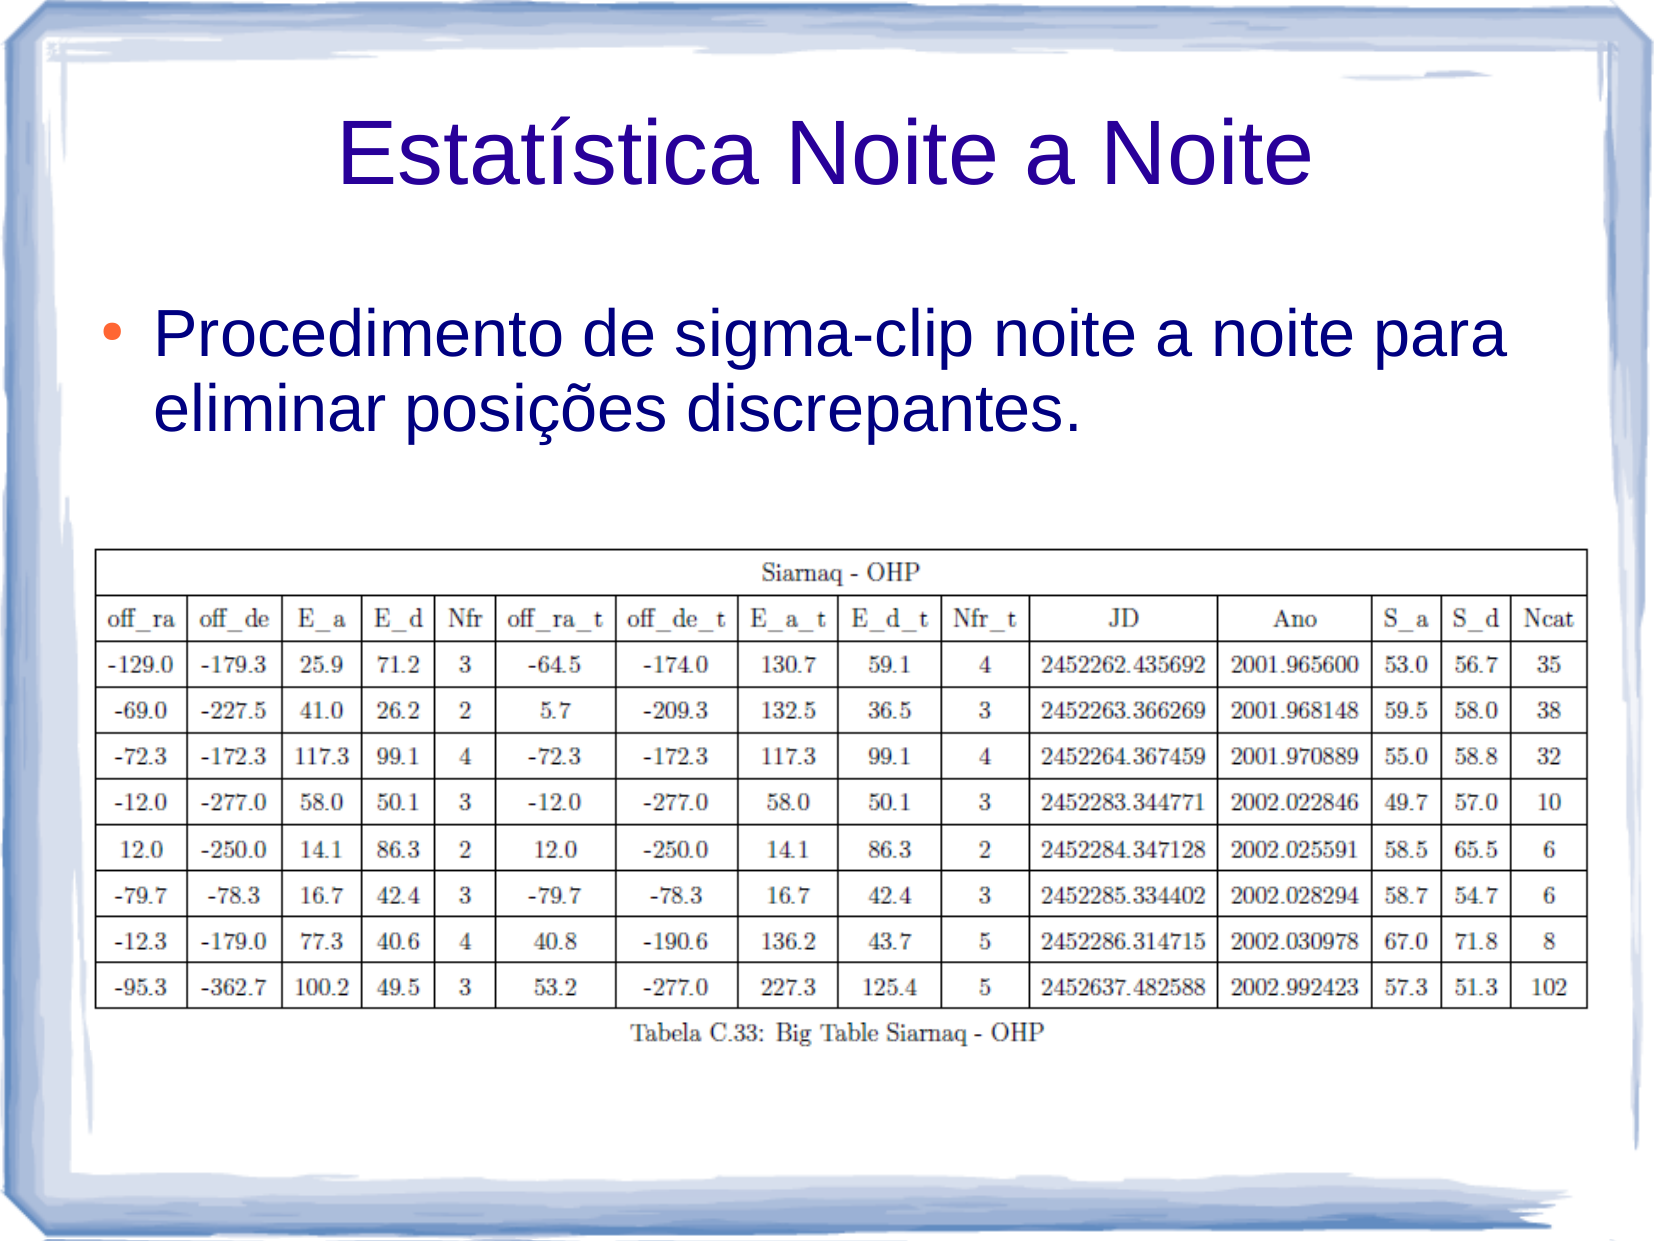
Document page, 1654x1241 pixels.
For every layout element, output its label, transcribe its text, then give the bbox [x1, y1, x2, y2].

picture [0, 0, 1654, 1241]
title Estatística Noite a Noite [82, 49, 1571, 257]
list Procedimento de sigma-clip noite a noite para eliminar posições discrepantes. [82, 296, 1571, 508]
